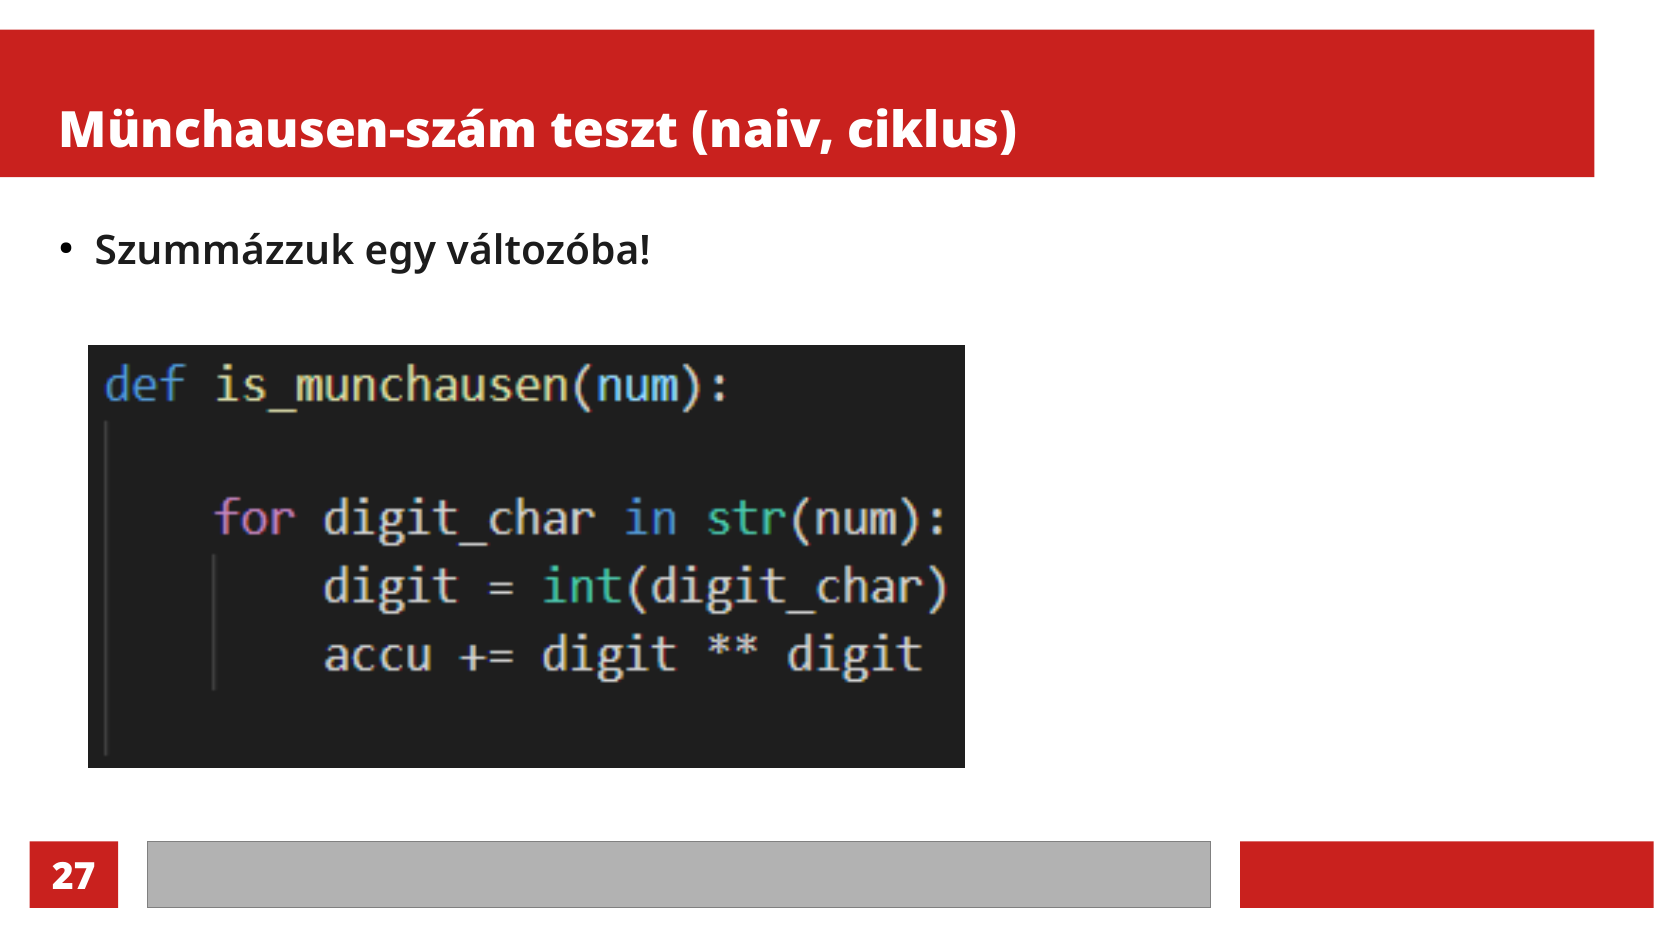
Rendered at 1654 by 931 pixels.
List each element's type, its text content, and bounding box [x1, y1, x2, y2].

title Münchausen-szám teszt (naiv, ciklus) [59, 44, 1595, 163]
picture [88, 345, 965, 768]
list Szummázzuk egy változóba! [59, 221, 1565, 473]
